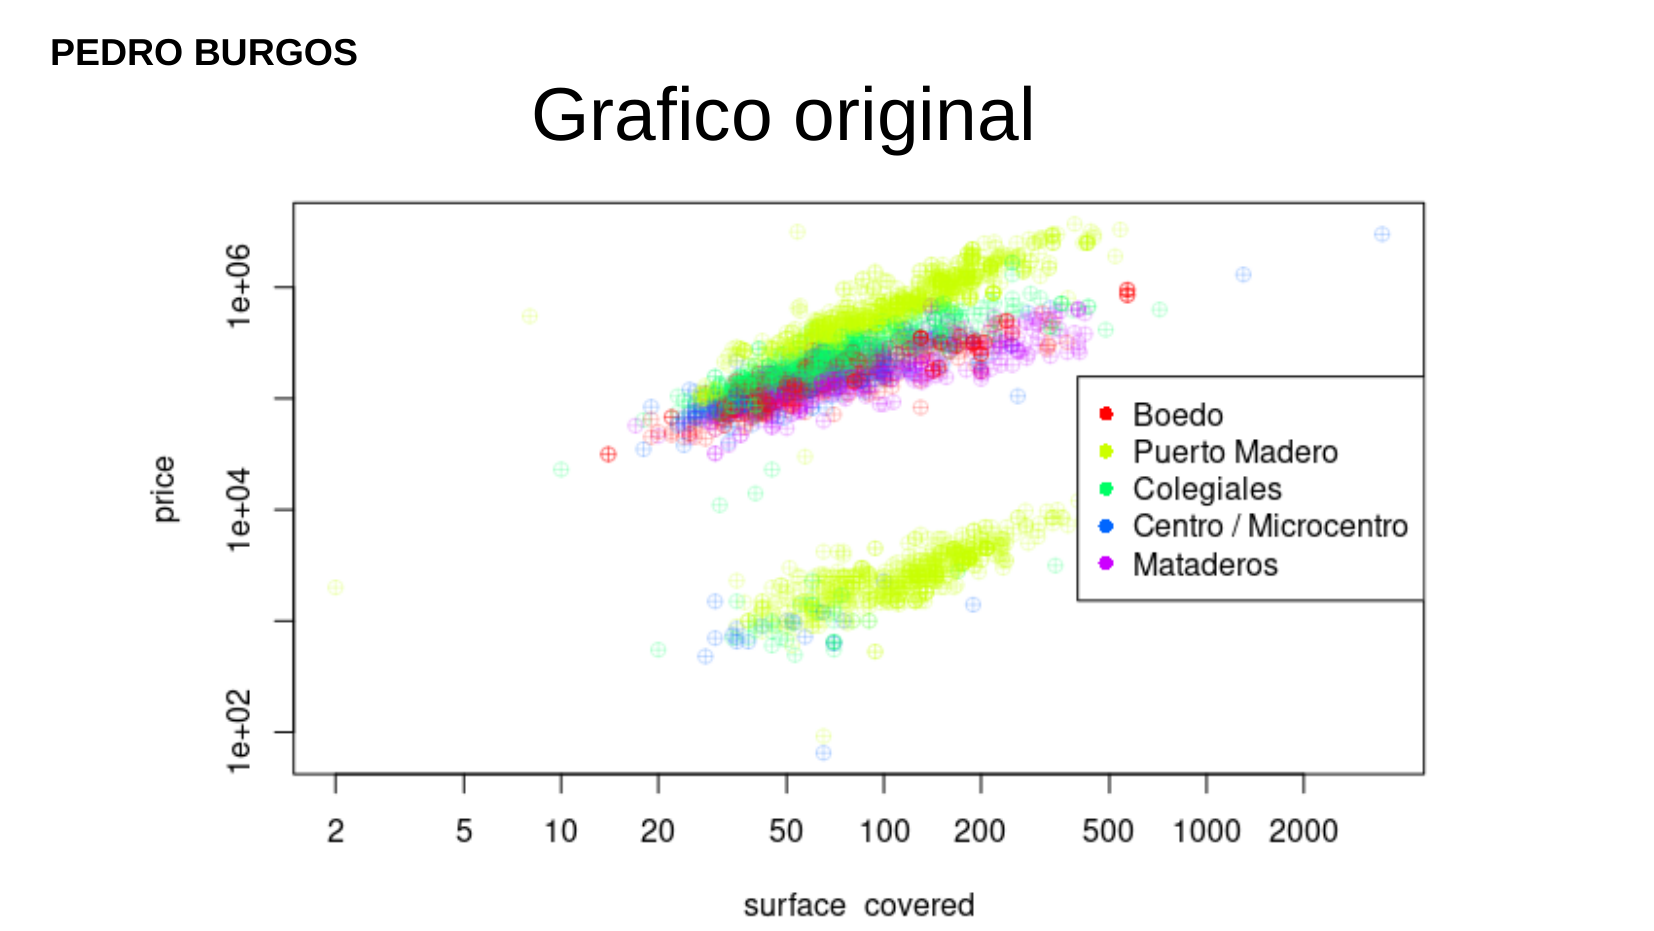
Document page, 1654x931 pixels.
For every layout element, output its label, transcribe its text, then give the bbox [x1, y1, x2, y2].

text_box PEDRO BURGOS [35, 23, 414, 81]
title Grafico original [531, 37, 1063, 192]
picture [141, 192, 1453, 919]
